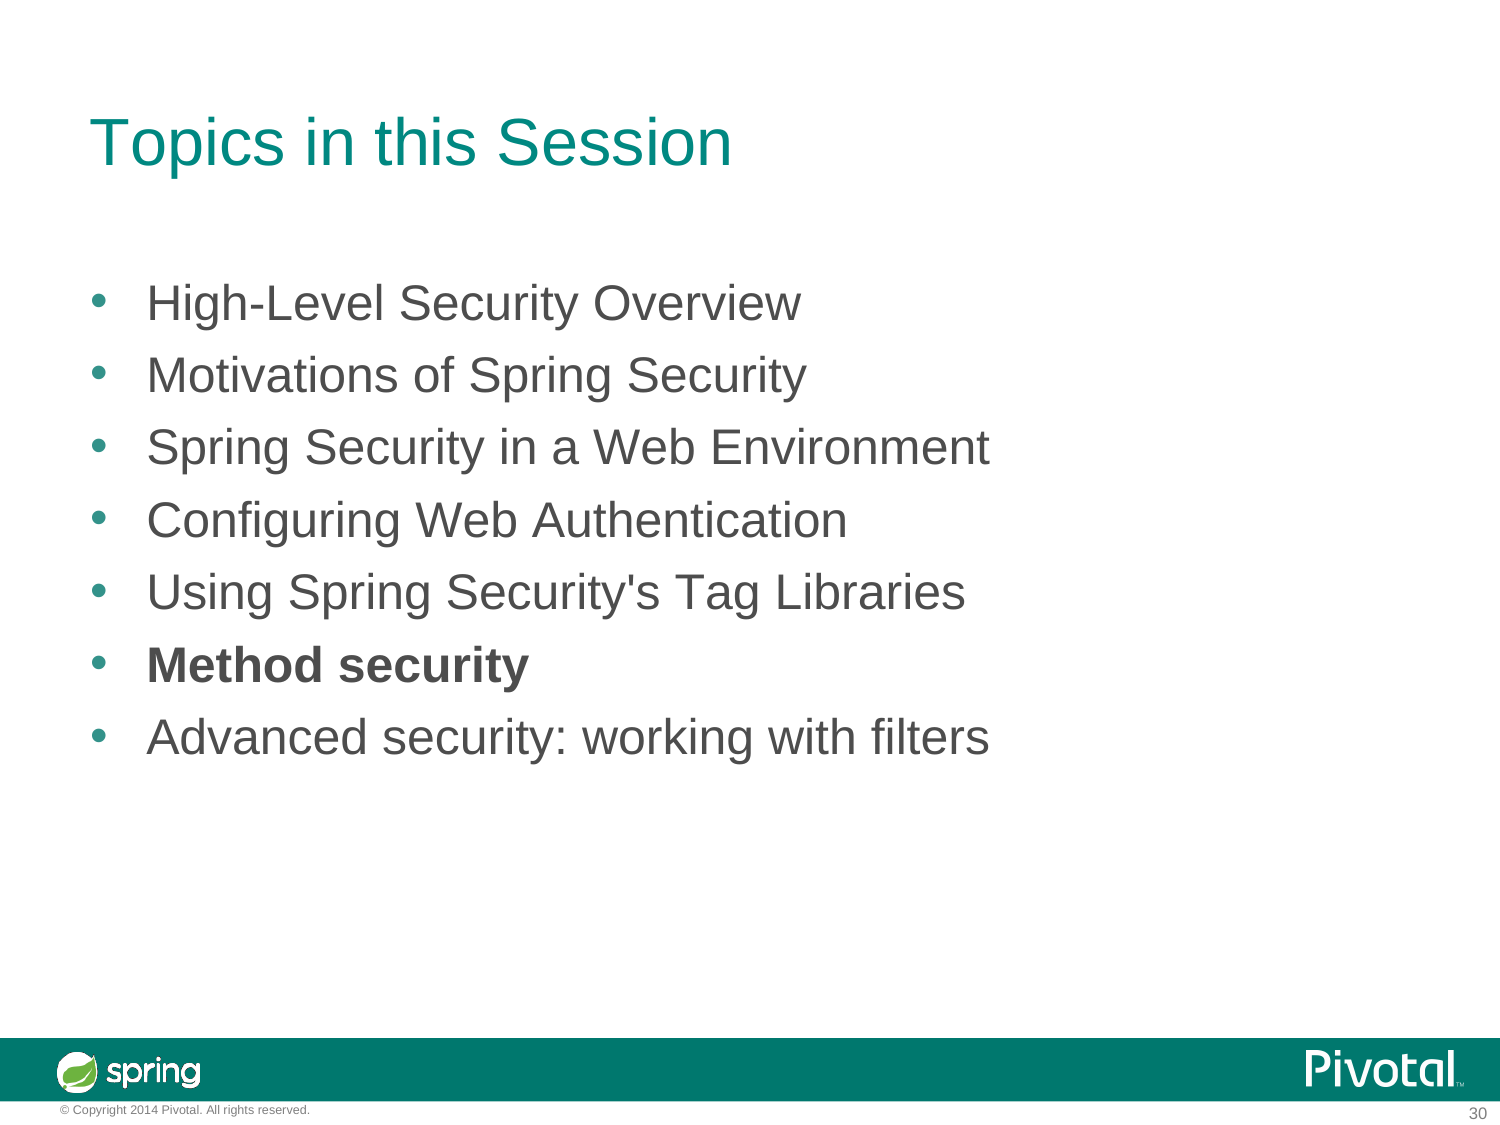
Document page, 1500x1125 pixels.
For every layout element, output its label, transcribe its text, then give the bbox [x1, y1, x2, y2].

picture [1306, 1050, 1464, 1087]
picture [32, 1041, 210, 1103]
title Topics in this Session [75, 91, 1426, 187]
list High-Level Security Overview Motivations of Spring Security Spring Security in a Web Environment Configuring Web Authentication Using Spring Security's Tag Libraries Method security Advanced security: working with filters [75, 262, 1426, 1005]
